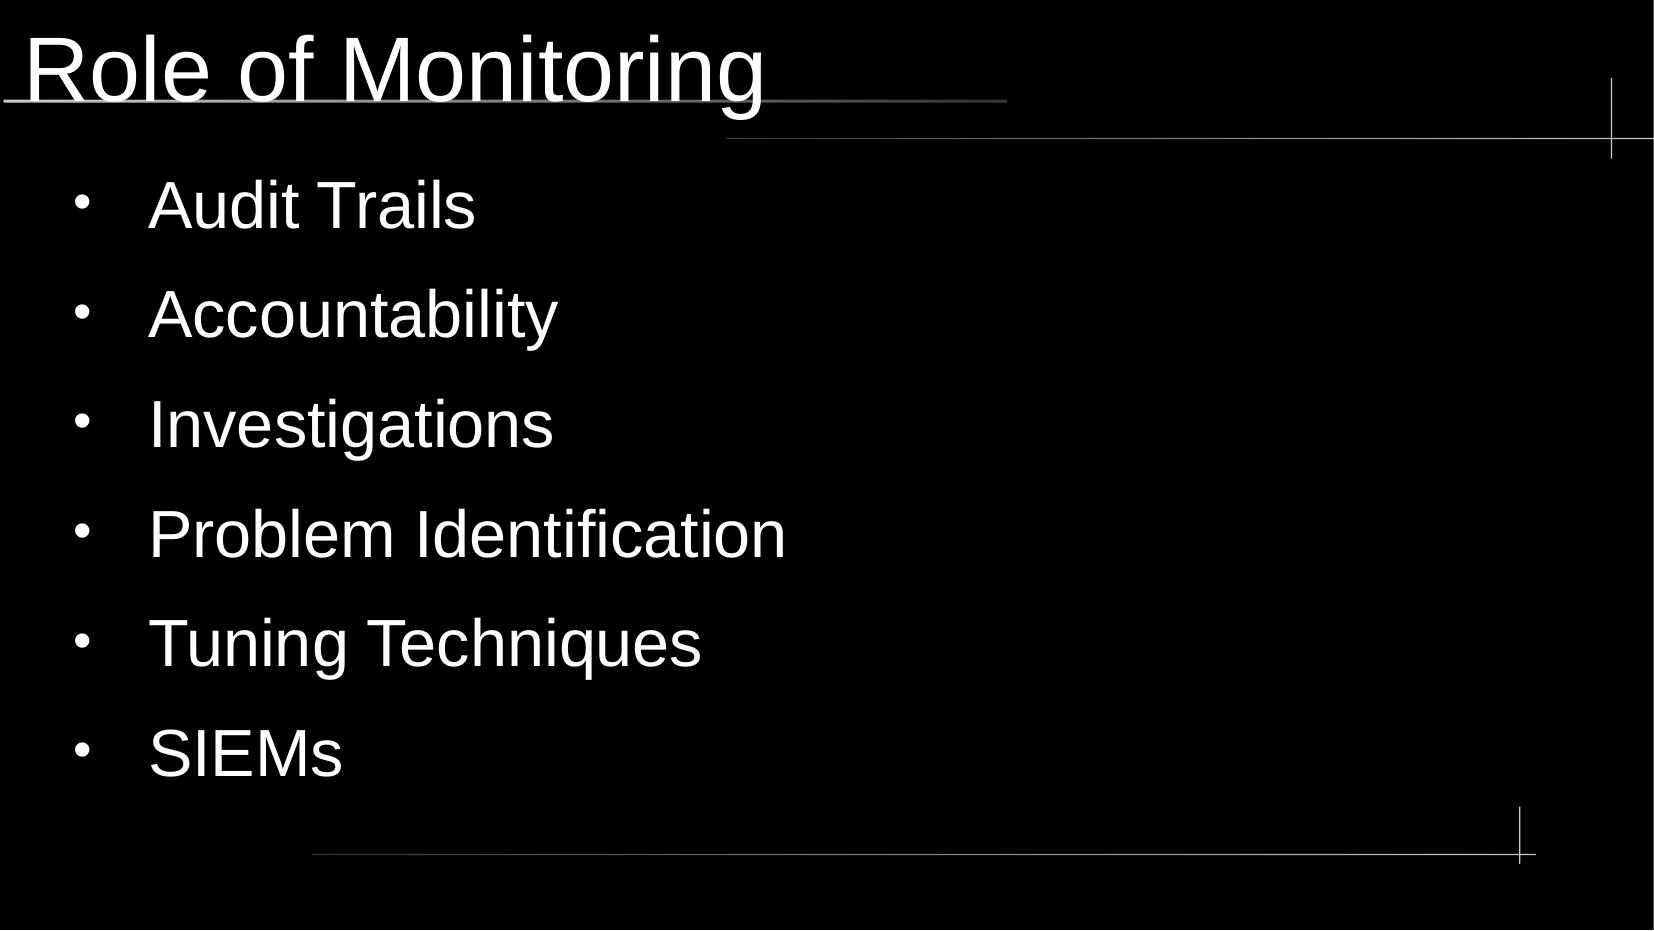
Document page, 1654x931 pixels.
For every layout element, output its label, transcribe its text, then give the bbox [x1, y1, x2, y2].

list Audit Trails Accountability Investigations Problem Identification Tuning Techniques SIEMs [73, 161, 1562, 931]
title Role of Monitoring [23, 9, 1589, 121]
